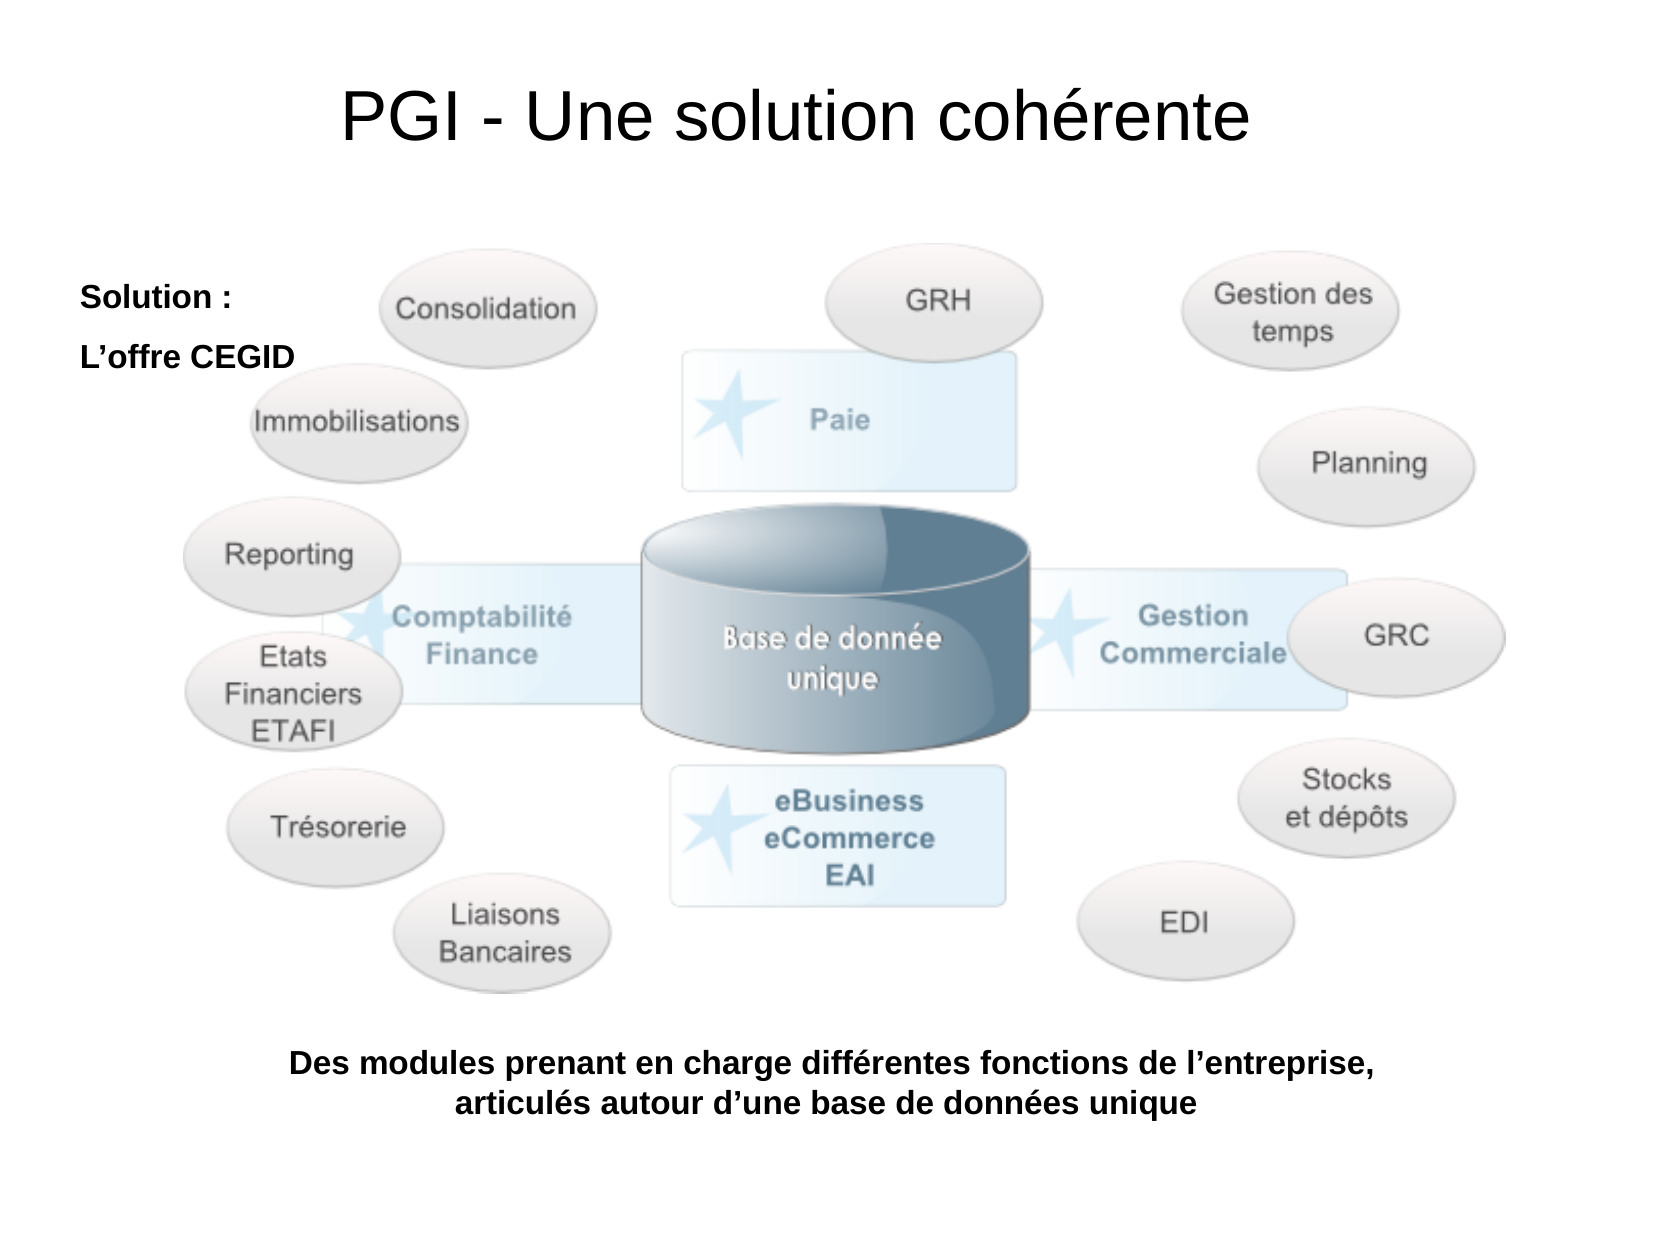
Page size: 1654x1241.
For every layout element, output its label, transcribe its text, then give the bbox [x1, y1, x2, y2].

title PGI - Une solution cohérente [31, 37, 1536, 188]
picture [183, 243, 1506, 994]
text_box Solution : L’offre CEGID [53, 267, 373, 384]
text_box Des modules prenant en charge différentes fonctions de l’entreprise, articulés autour d’une base de données unique [206, 1033, 1447, 1129]
